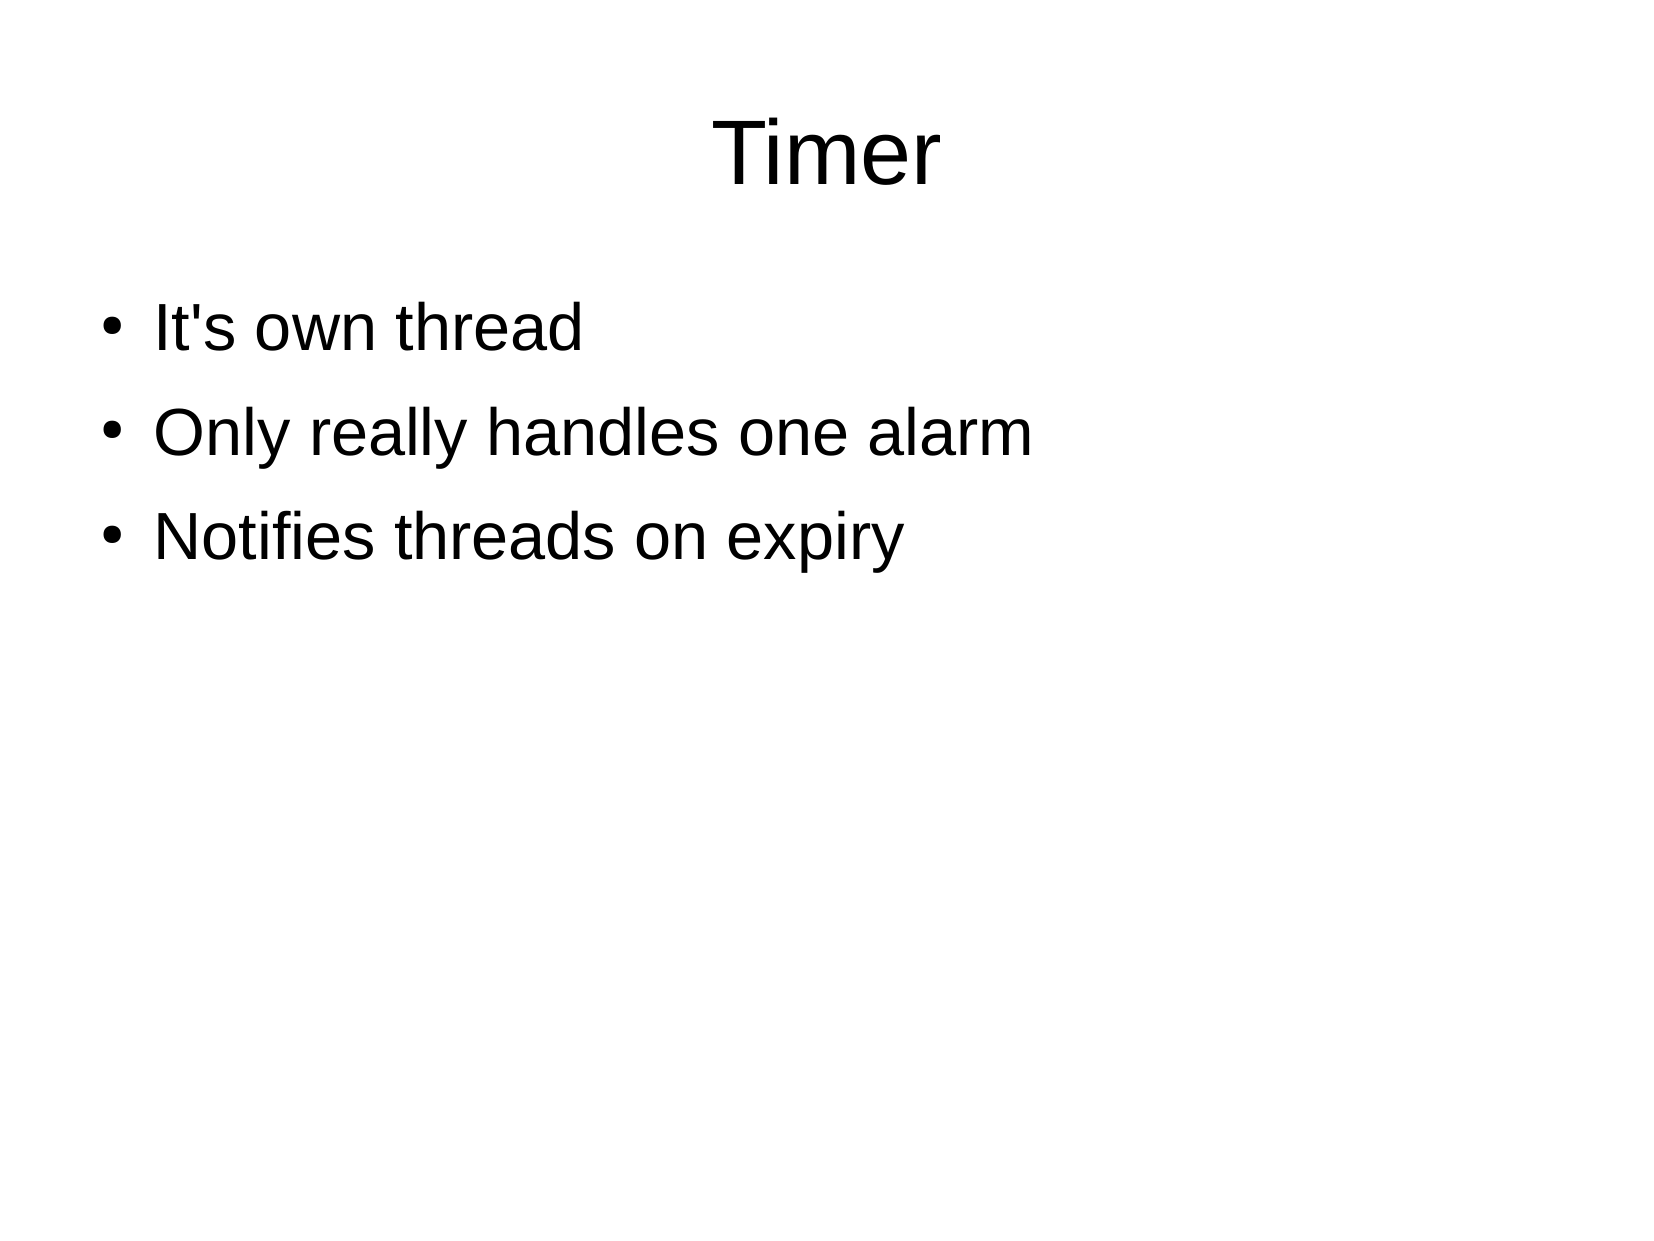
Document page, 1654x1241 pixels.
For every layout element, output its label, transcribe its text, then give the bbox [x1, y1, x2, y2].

title Timer [82, 49, 1571, 257]
list It's own thread Only really handles one alarm Notifies threads on expiry [82, 290, 1571, 1010]
